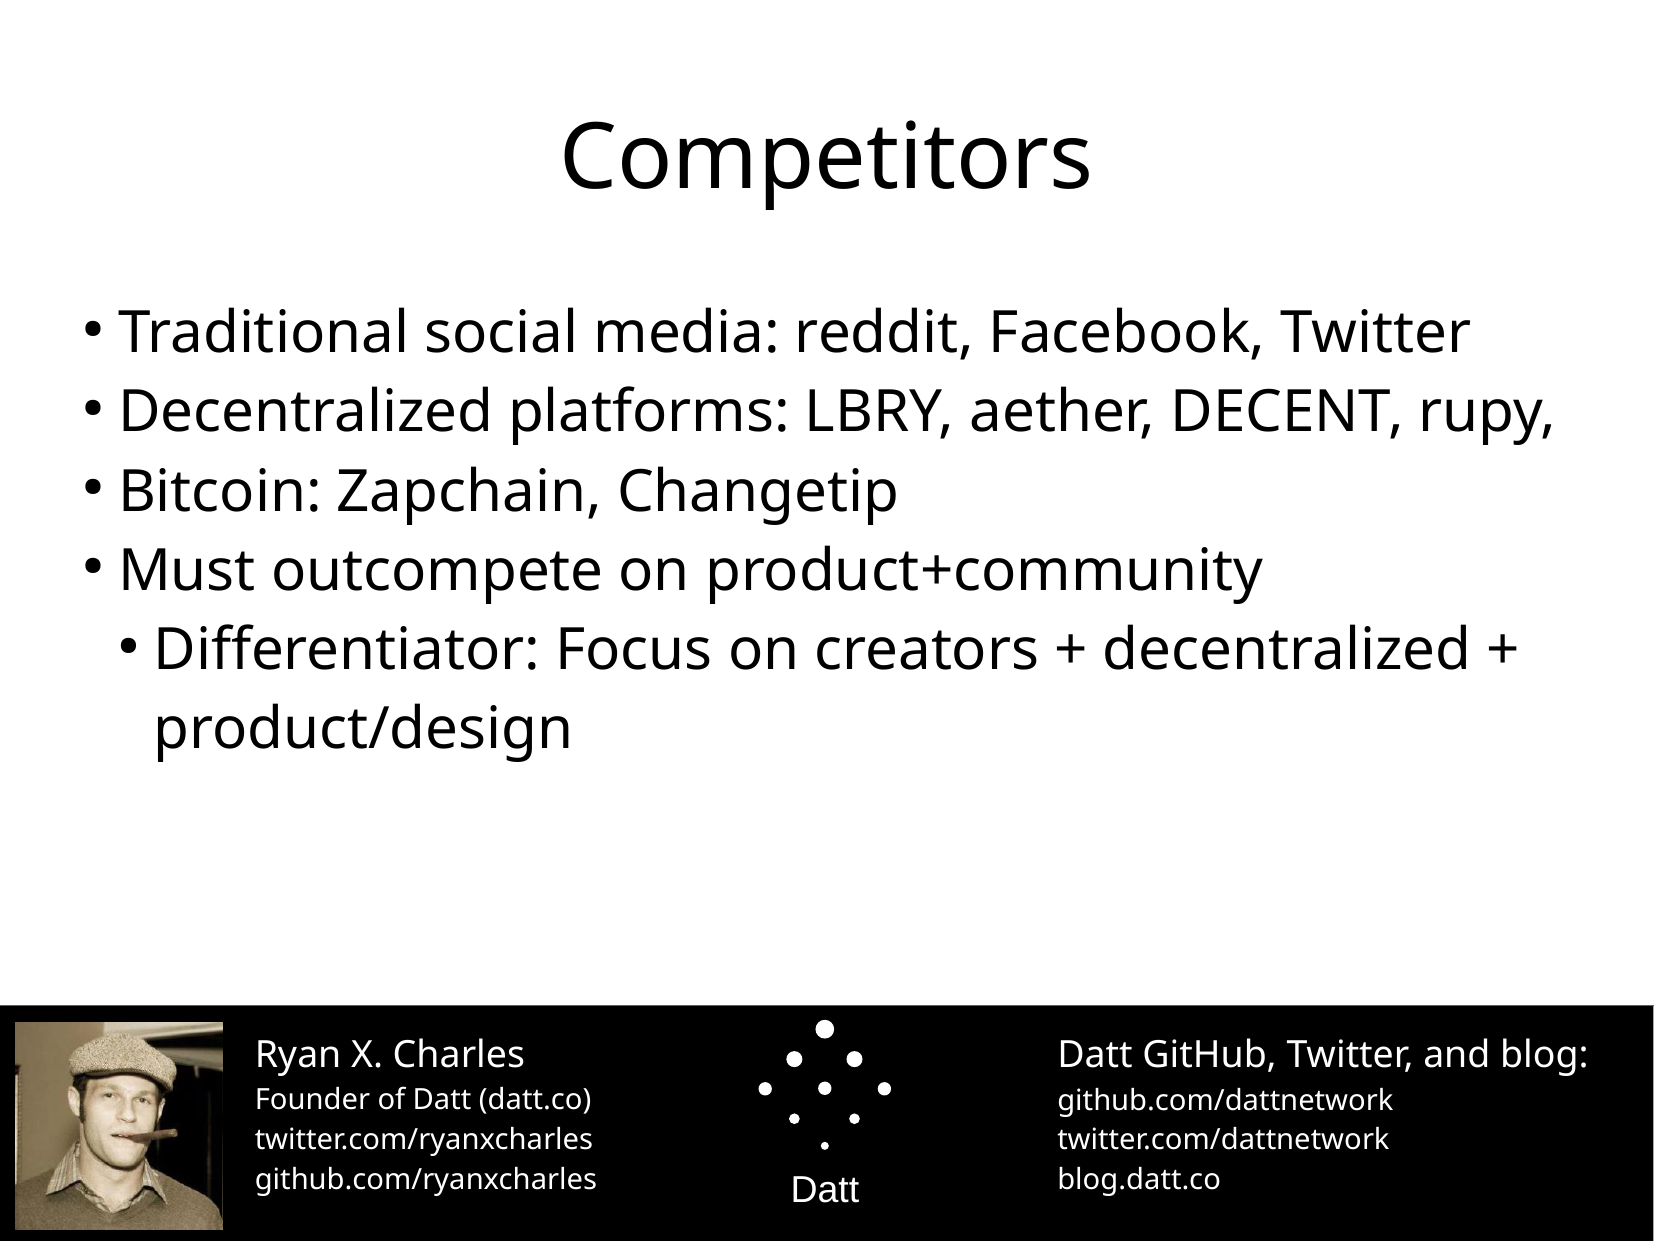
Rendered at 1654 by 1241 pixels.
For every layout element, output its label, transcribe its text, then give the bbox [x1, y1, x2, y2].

text_box Datt [735, 1161, 916, 1241]
subtitle Traditional social media: reddit, Facebook, Twitter Decentralized platforms: LBRY, aether, DECENT, rupy, Bitcoin: Zapchain, Changetip Must outcompete on product+community Differentiator: Focus on creators + decentralized + product/design [82, 290, 1571, 991]
text_box Ryan X. Charles Founder of Datt (datt.co) twitter.com/ryanxcharles github.com/ryanxcharles [240, 1020, 976, 1241]
picture [757, 1017, 893, 1153]
picture [15, 1022, 223, 1231]
text_box Datt GitHub, Twitter, and blog: github.com/dattnetwork twitter.com/dattnetwork blog.datt.co [1042, 1020, 1654, 1241]
text_box [0, 1005, 1654, 1241]
title Competitors [82, 49, 1571, 257]
